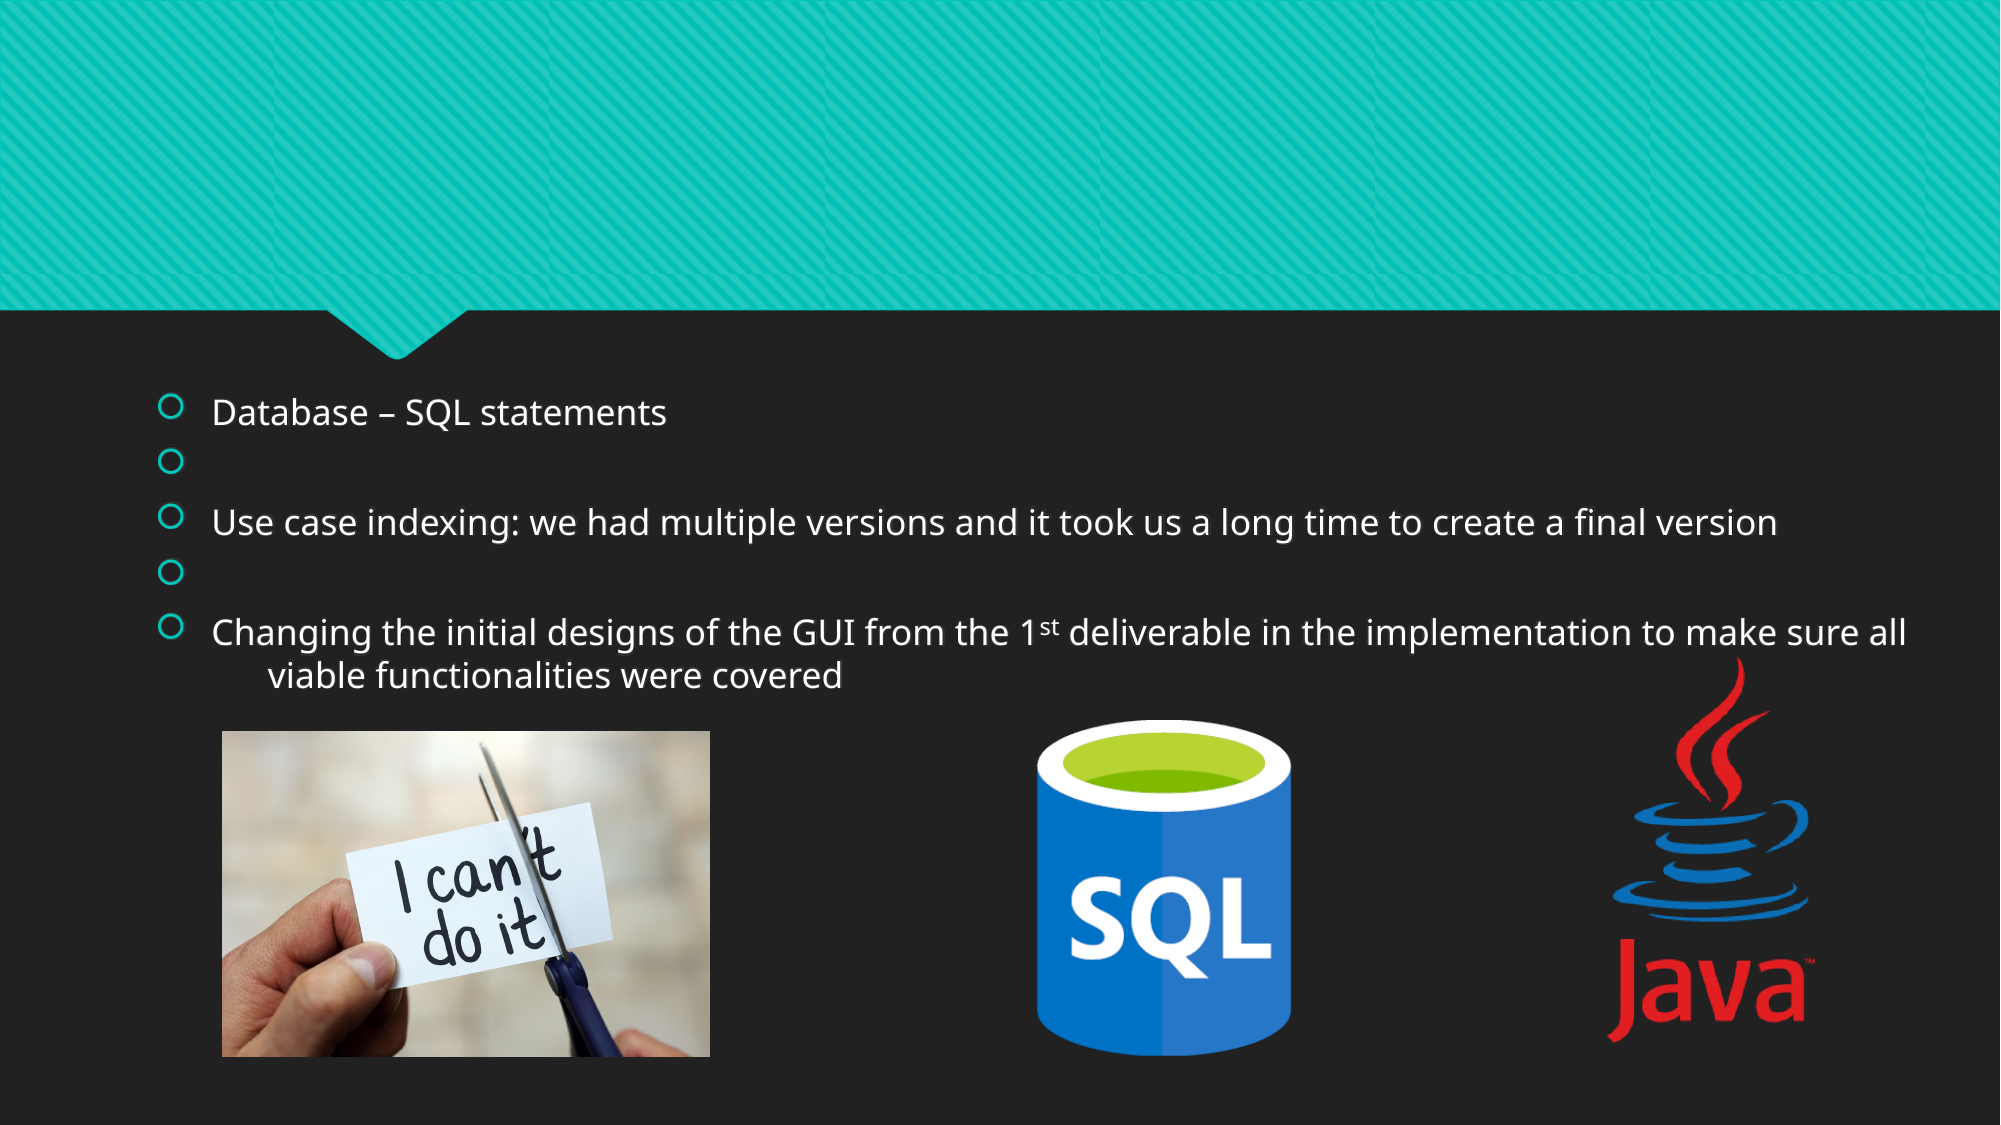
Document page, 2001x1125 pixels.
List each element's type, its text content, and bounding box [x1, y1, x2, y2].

picture [222, 731, 710, 1057]
list Database – SQL statements Use case indexing: we had multiple versions and it took us a long time to create a final version Changing the initial designs of the GUI from the 1st deliverable in the implementation to make sure all viable functionalities were covered [140, 365, 1929, 721]
picture [843, 622, 1938, 1077]
